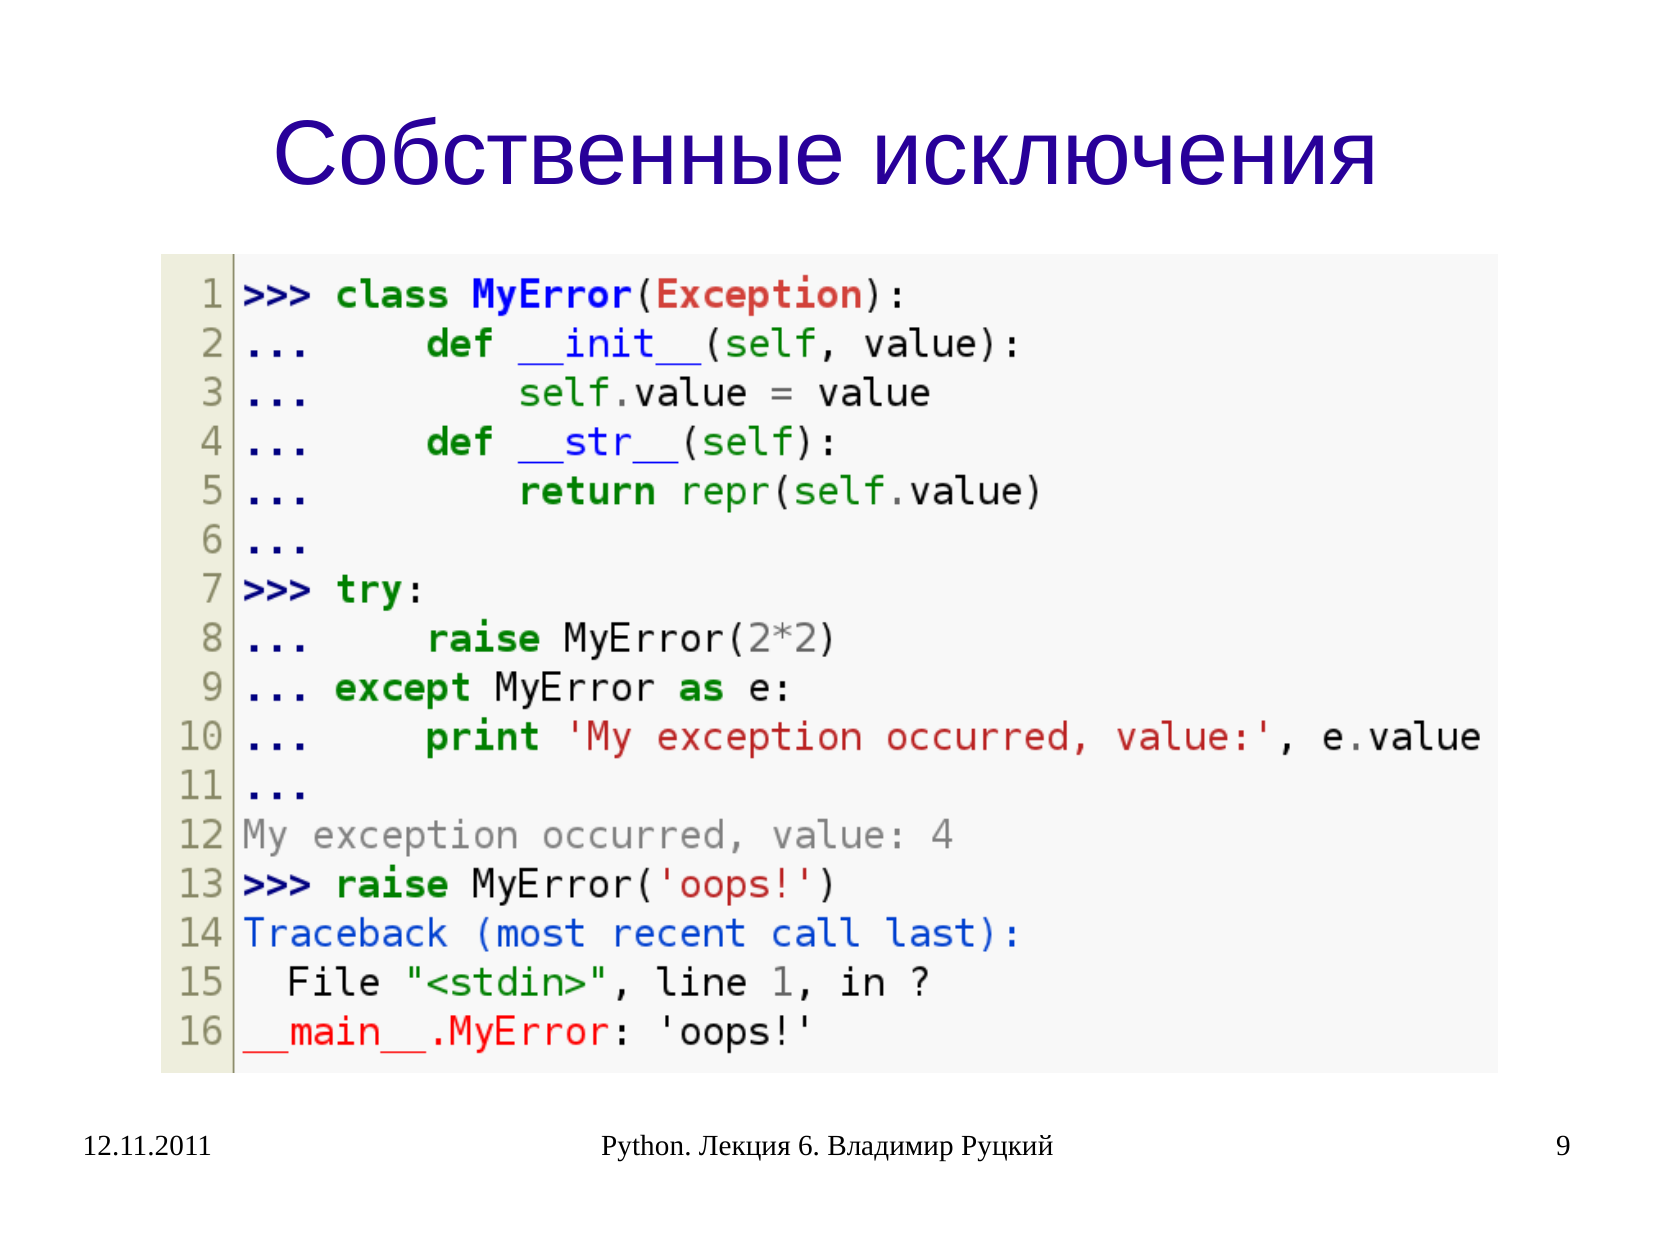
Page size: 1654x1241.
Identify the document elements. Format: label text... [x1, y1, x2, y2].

title Собственные исключения [82, 49, 1571, 257]
picture [161, 254, 1498, 1073]
